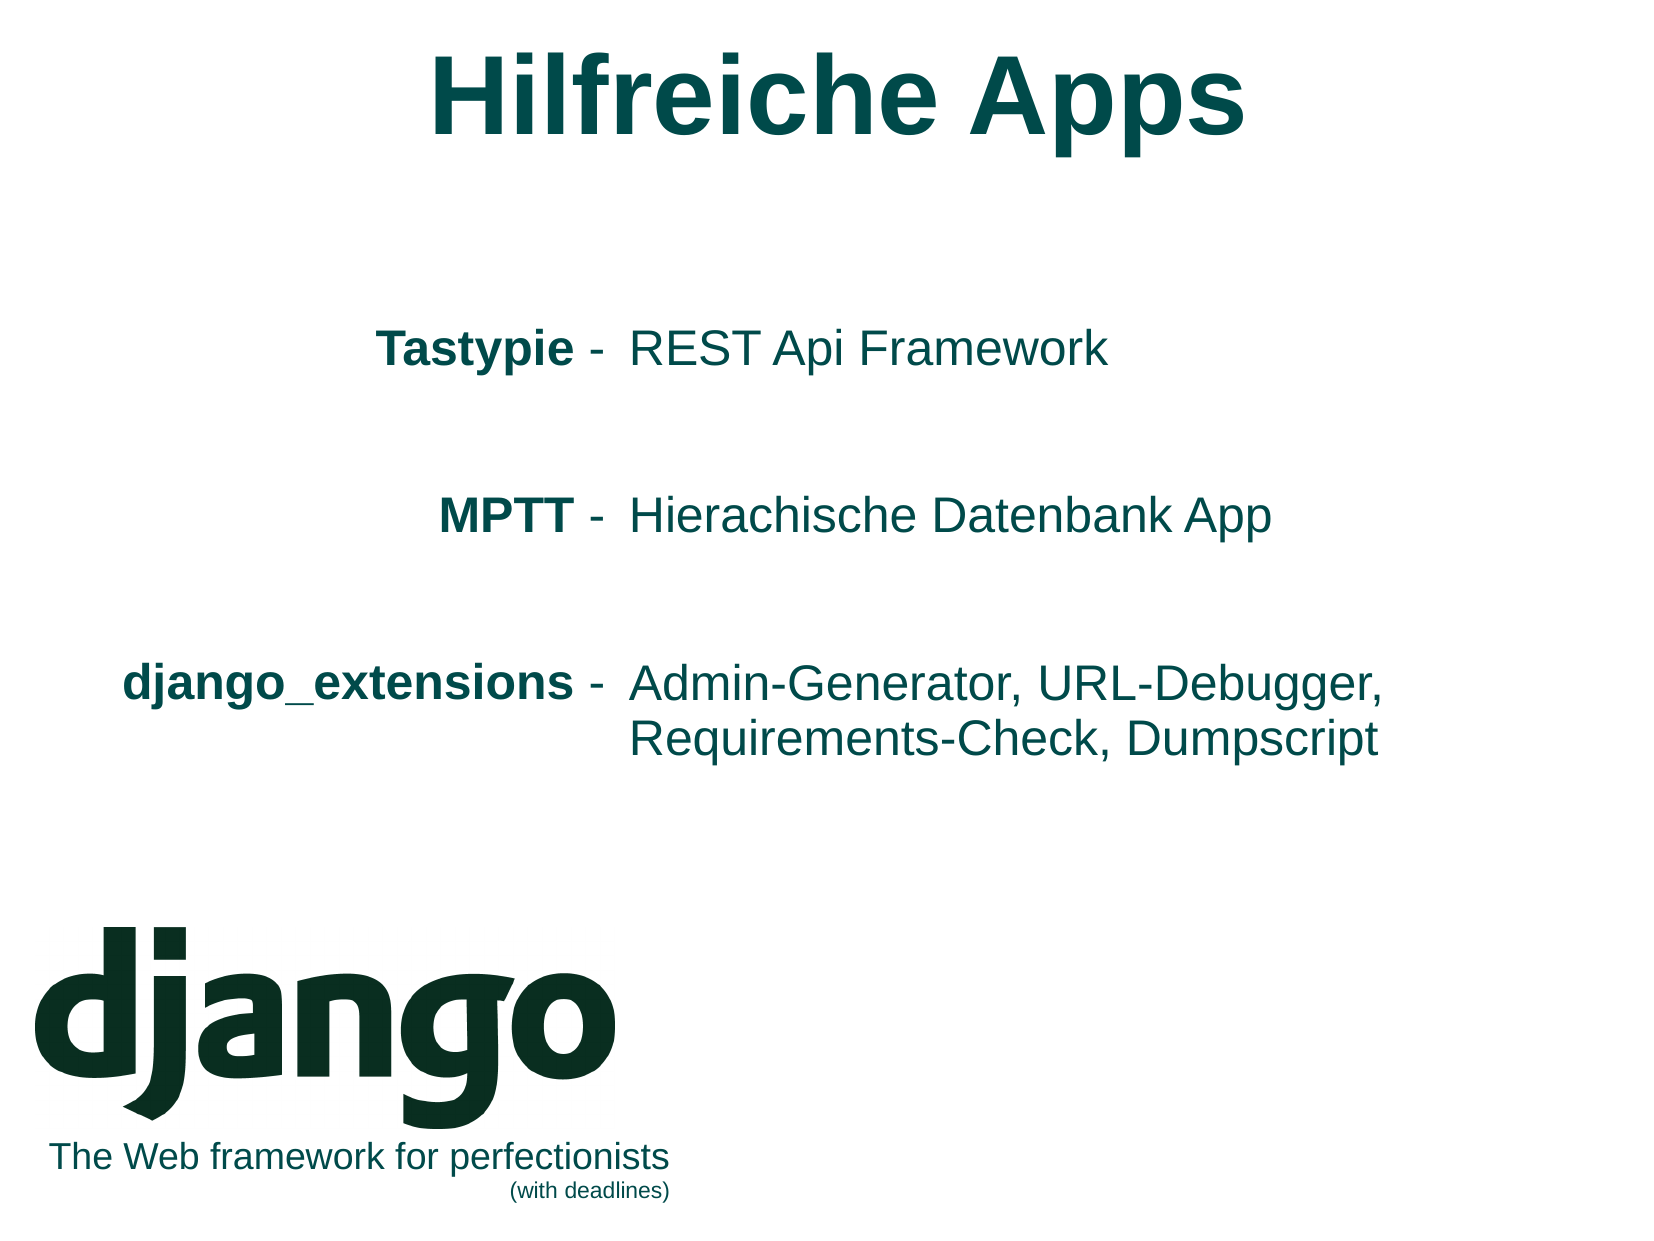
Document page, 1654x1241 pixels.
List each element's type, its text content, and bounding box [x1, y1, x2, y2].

text_box Tastypie - MPTT - django_extensions - [76, 312, 621, 719]
text_box Hilfreiche Apps [413, 25, 1300, 166]
picture [35, 927, 615, 1127]
text_box The Web framework for perfectionists (with deadlines) [11, 1127, 686, 1223]
text_box REST Api Framework Hierachische Datenbank App Admin-Generator, URL-Debugger, Requirements-Check, Dumpscript [614, 313, 1636, 774]
